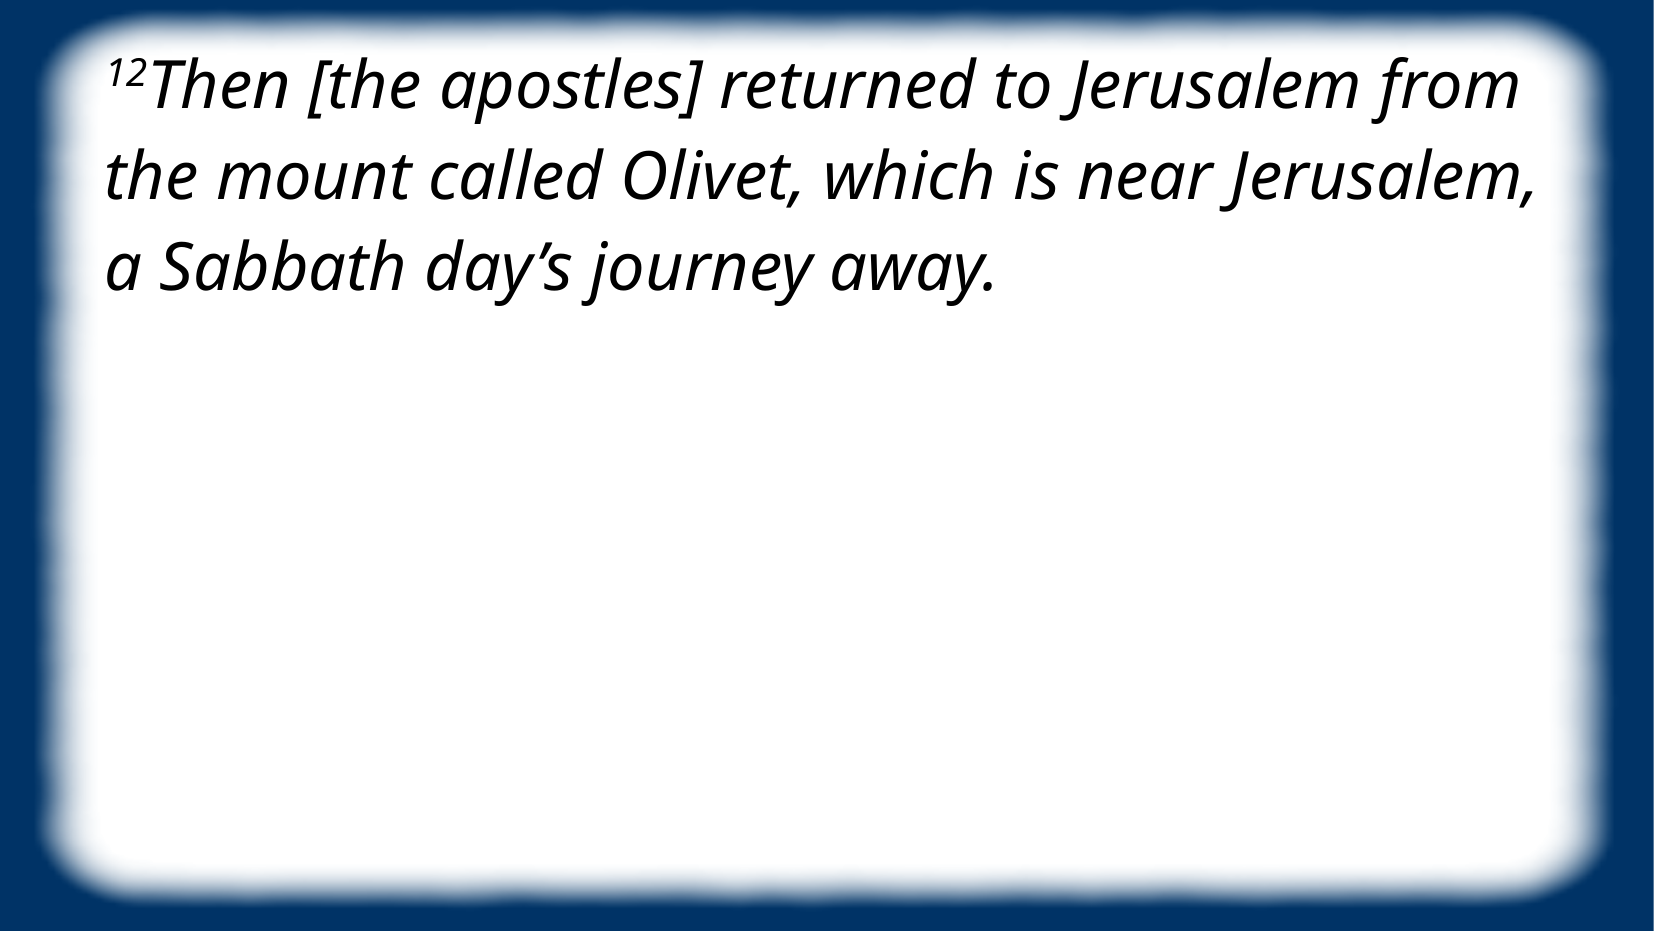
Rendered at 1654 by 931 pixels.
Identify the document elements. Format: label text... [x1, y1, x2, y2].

text_box 12Then [the apostles] returned to Jerusalem from the mount called Olivet, which is near Jerusalem, a Sabbath day’s journey away. [90, 30, 1576, 312]
picture [0, 0, 1654, 931]
